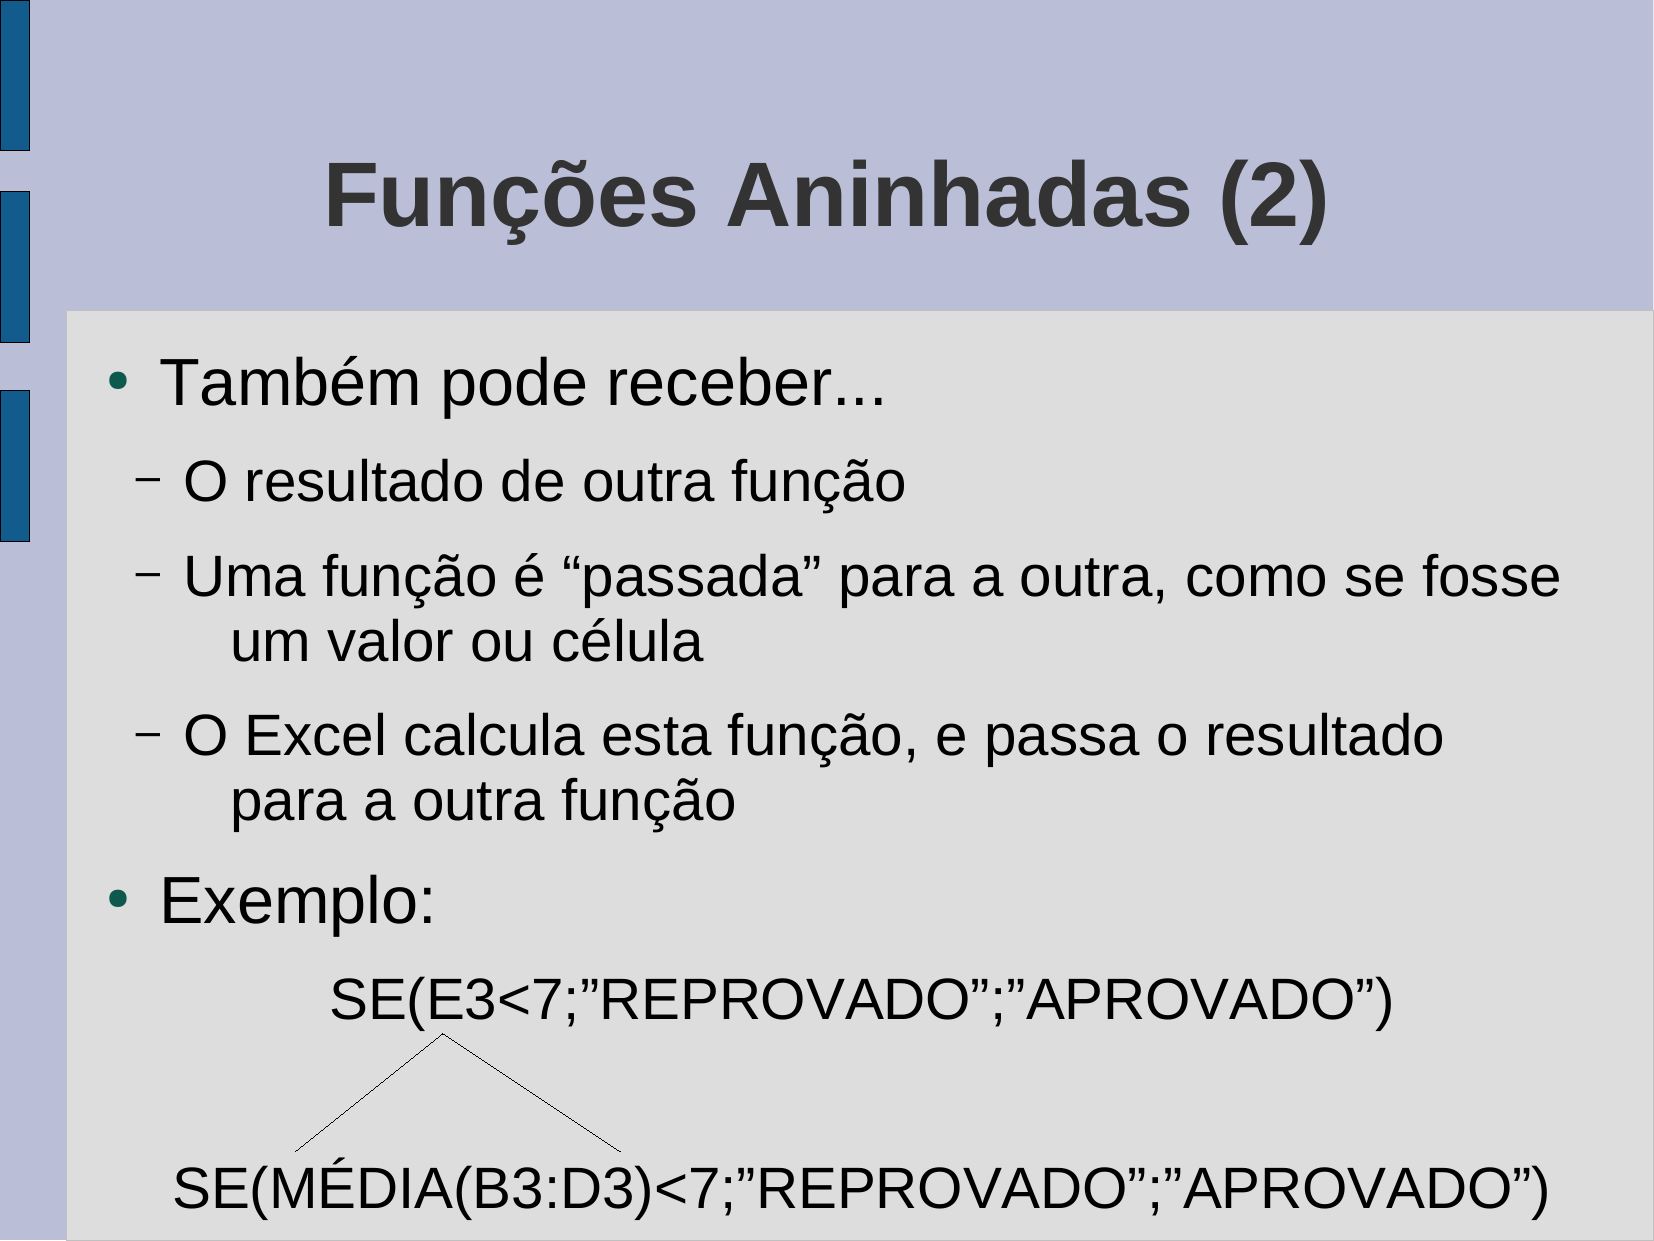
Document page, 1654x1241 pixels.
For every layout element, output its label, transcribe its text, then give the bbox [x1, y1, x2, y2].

list Também pode receber... O resultado de outra função Uma função é “passada” para a outra, como se fosse um valor ou célula O Excel calcula esta função, e passa o resultado para a outra função Exemplo: SE(E3<7;”REPROVADO”;”APROVADO”) SE(MÉDIA(B3:D3)<7;”REPROVADO”;”APROVADO”) [88, 344, 1565, 1241]
title Funções Aninhadas (2) [121, 98, 1534, 291]
